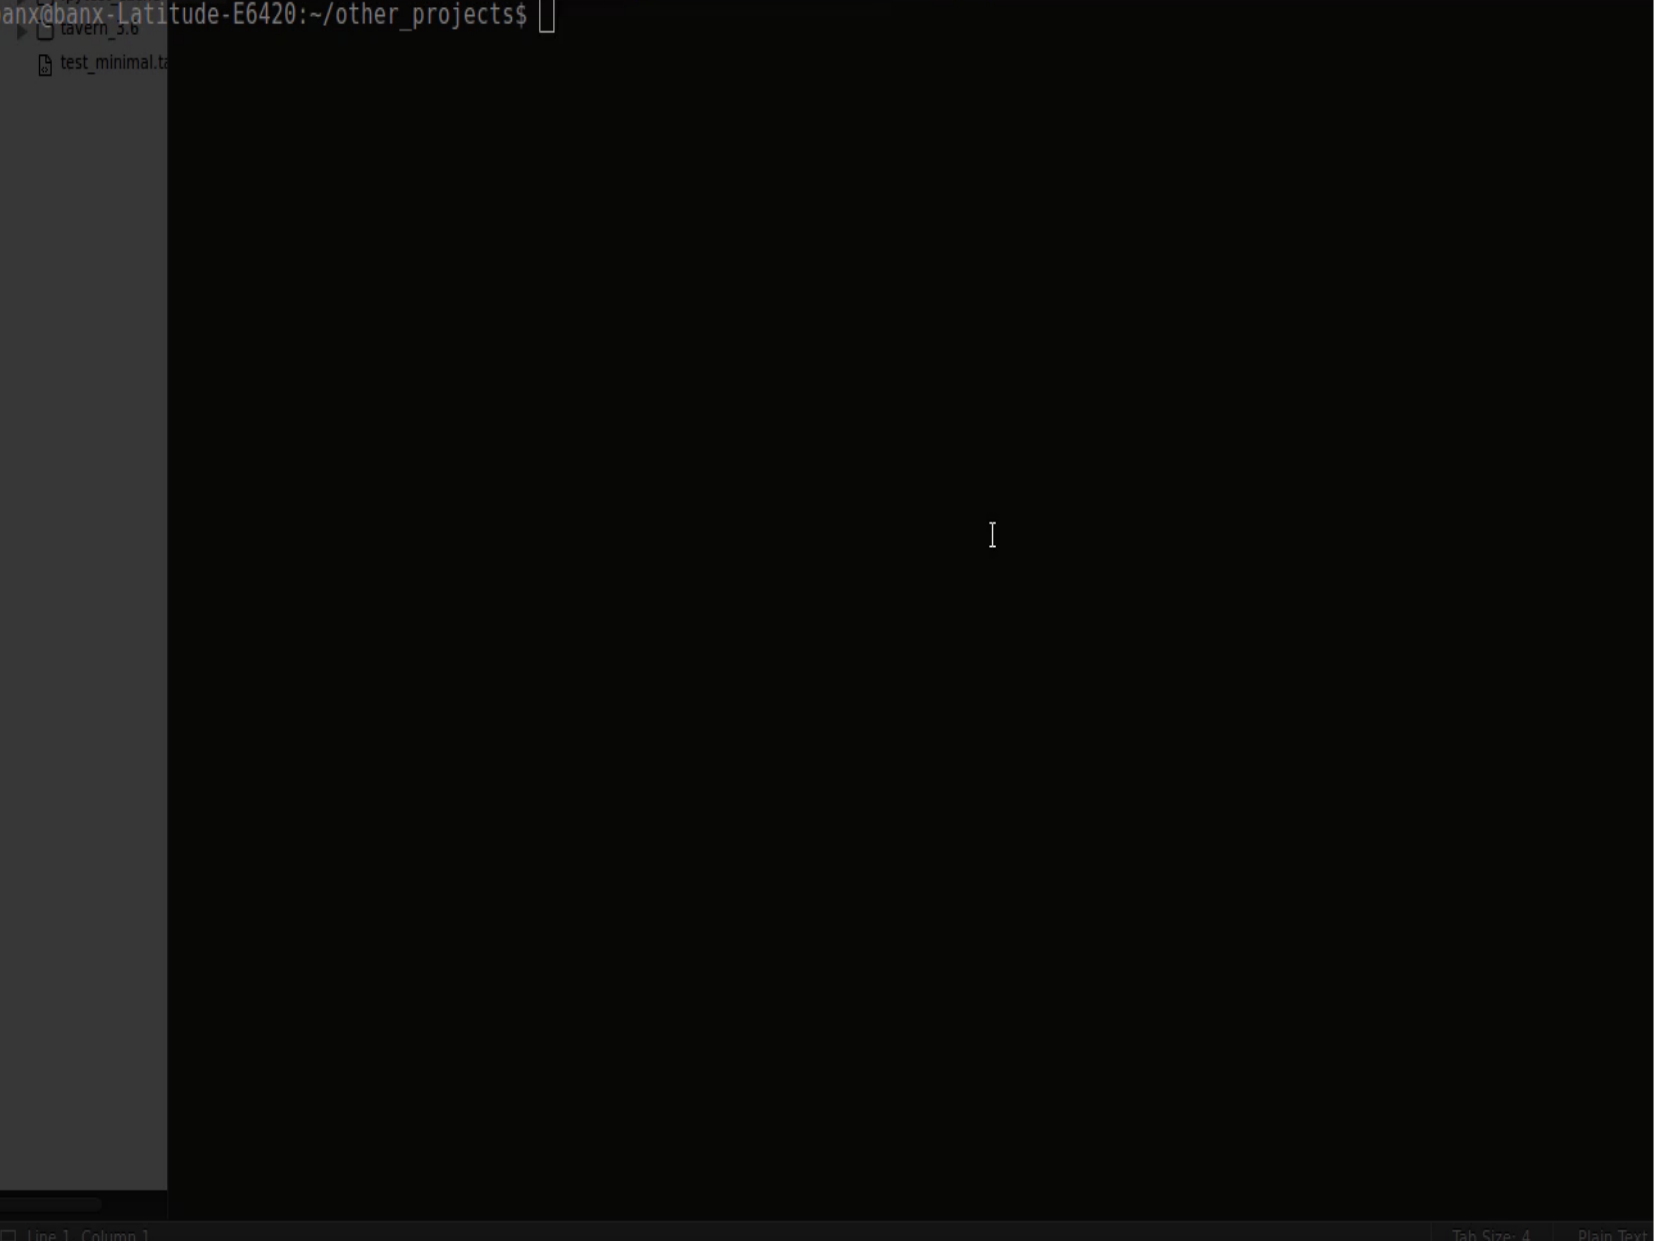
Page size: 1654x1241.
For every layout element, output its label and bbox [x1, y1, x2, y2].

text_box [0, 0, 1654, 1241]
